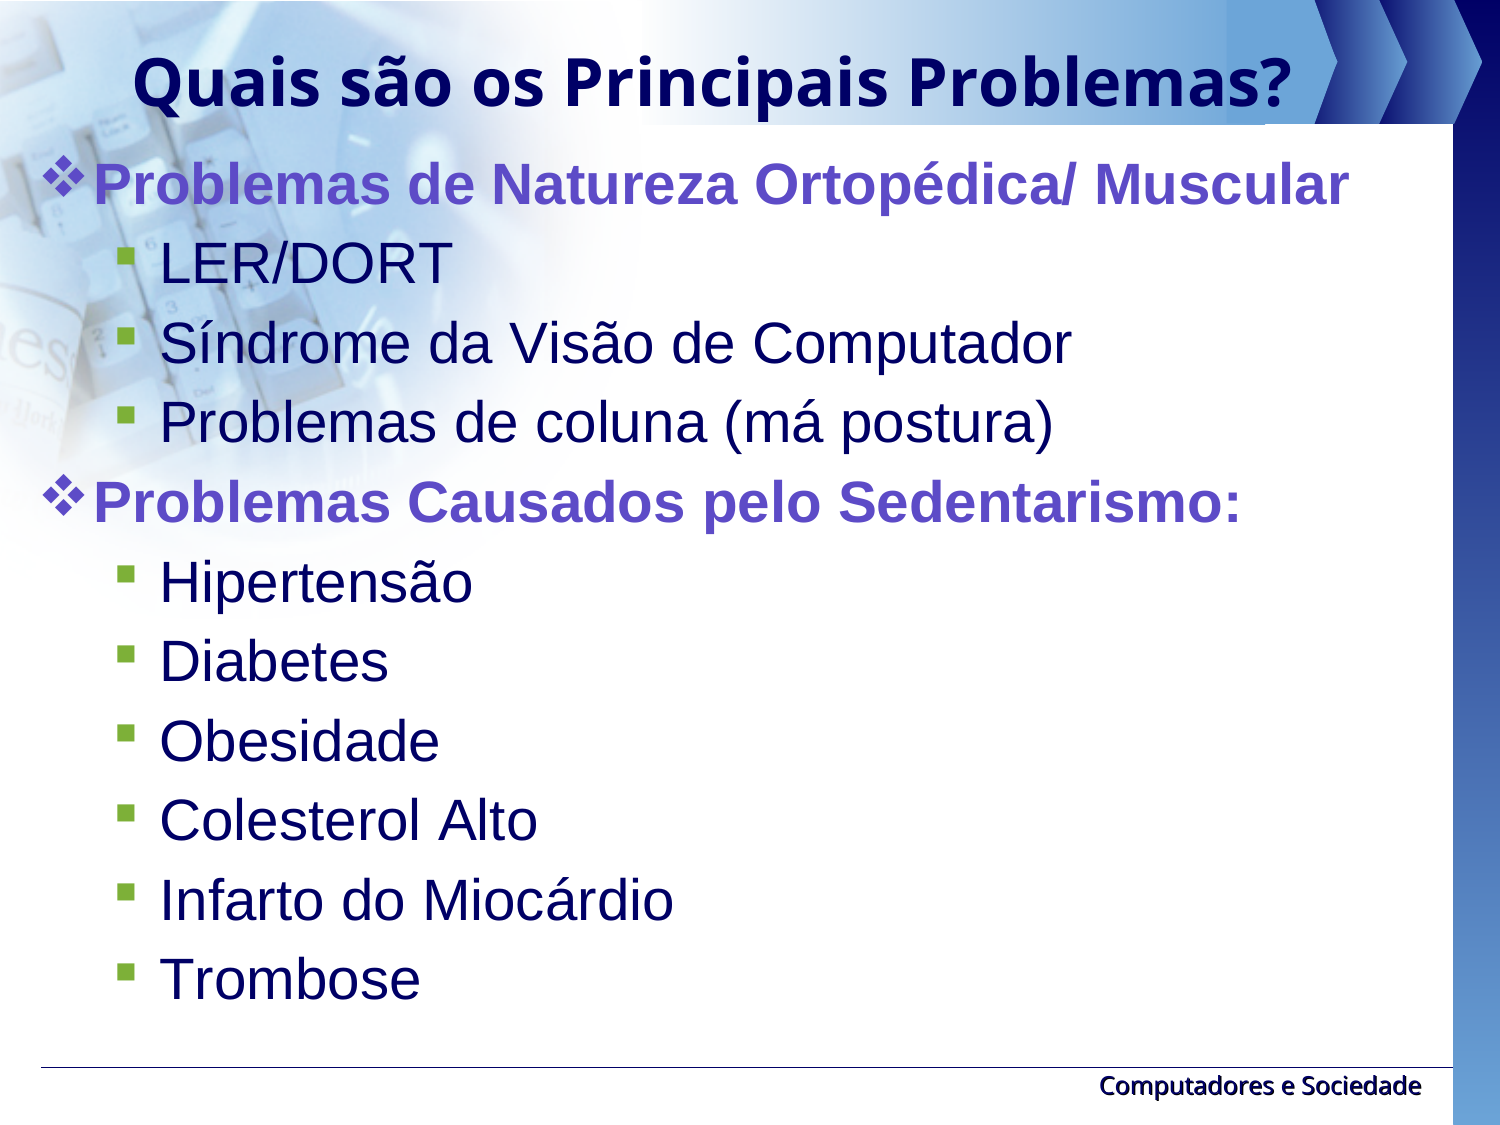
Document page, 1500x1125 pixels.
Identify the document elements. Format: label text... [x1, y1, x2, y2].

title Quais são os Principais Problemas? [37, 0, 1388, 151]
list Problemas de Natureza Ortopédica/ Muscular LER/DORT Síndrome da Visão de Computador Problemas de coluna (má postura) Problemas Causados pelo Sedentarismo: Hipertensão Diabetes Obesidade Colesterol Alto Infarto do Miocárdio Trombose [37, 151, 1426, 1036]
